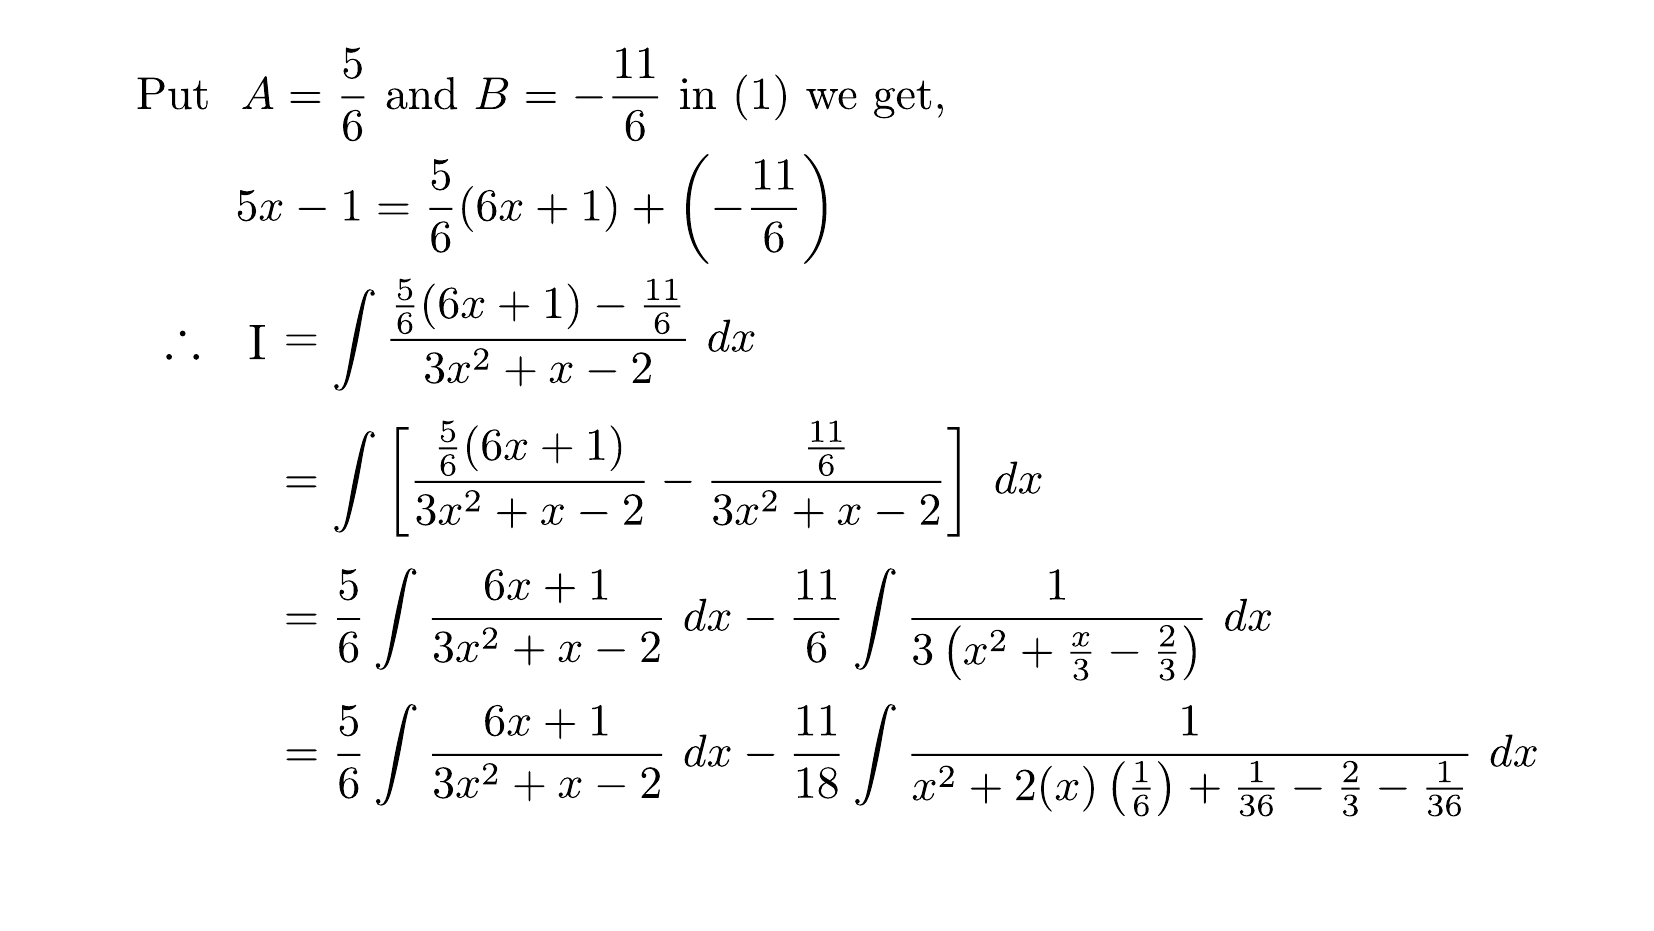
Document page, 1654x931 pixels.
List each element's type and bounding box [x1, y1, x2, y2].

text_box [286, 704, 1537, 817]
text_box [285, 278, 755, 391]
title [47, 36, 1607, 898]
text_box [285, 420, 1042, 537]
text_box [166, 330, 200, 360]
text_box [137, 47, 943, 142]
text_box [285, 568, 1272, 681]
text_box [249, 325, 265, 360]
text_box [237, 154, 827, 264]
